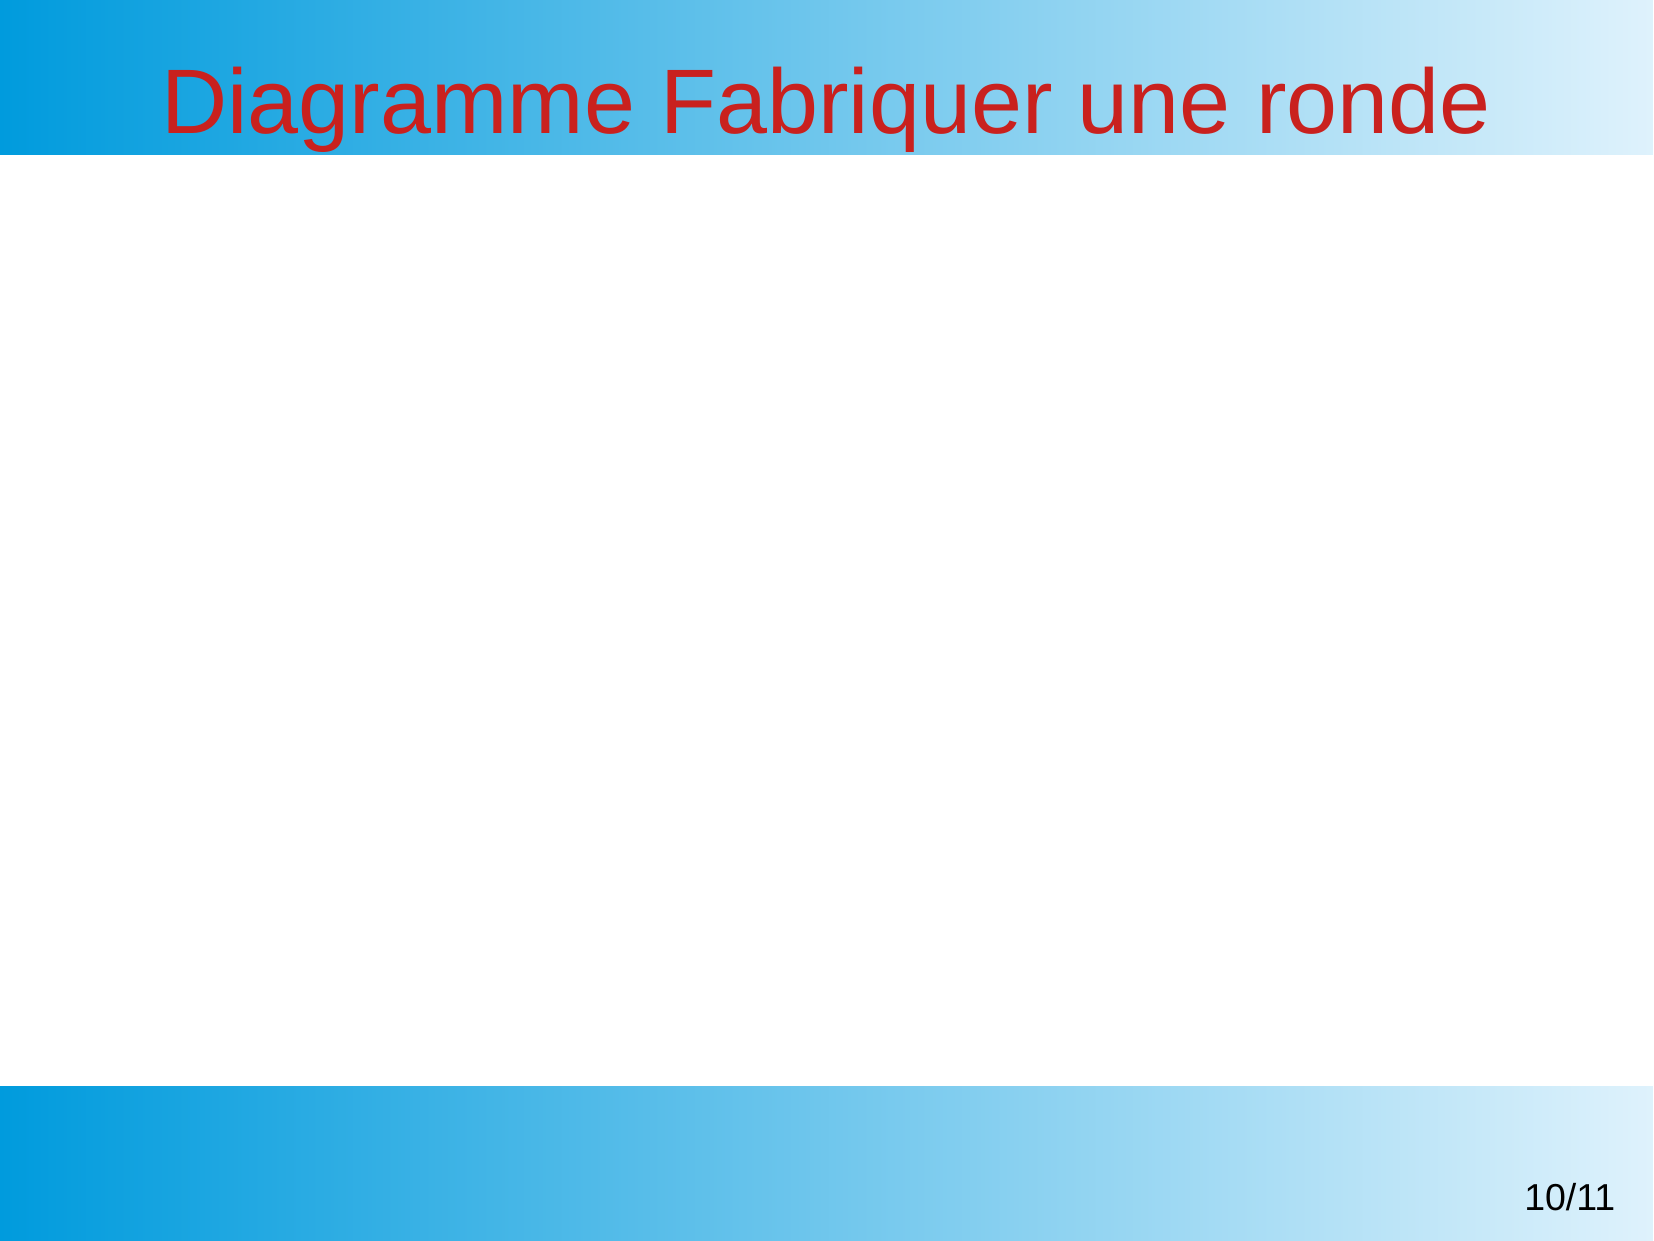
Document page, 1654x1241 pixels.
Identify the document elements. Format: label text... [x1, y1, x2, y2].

title Diagramme Fabriquer une ronde [82, 49, 1571, 155]
text_box <numéro>/11 [1509, 1169, 1654, 1240]
